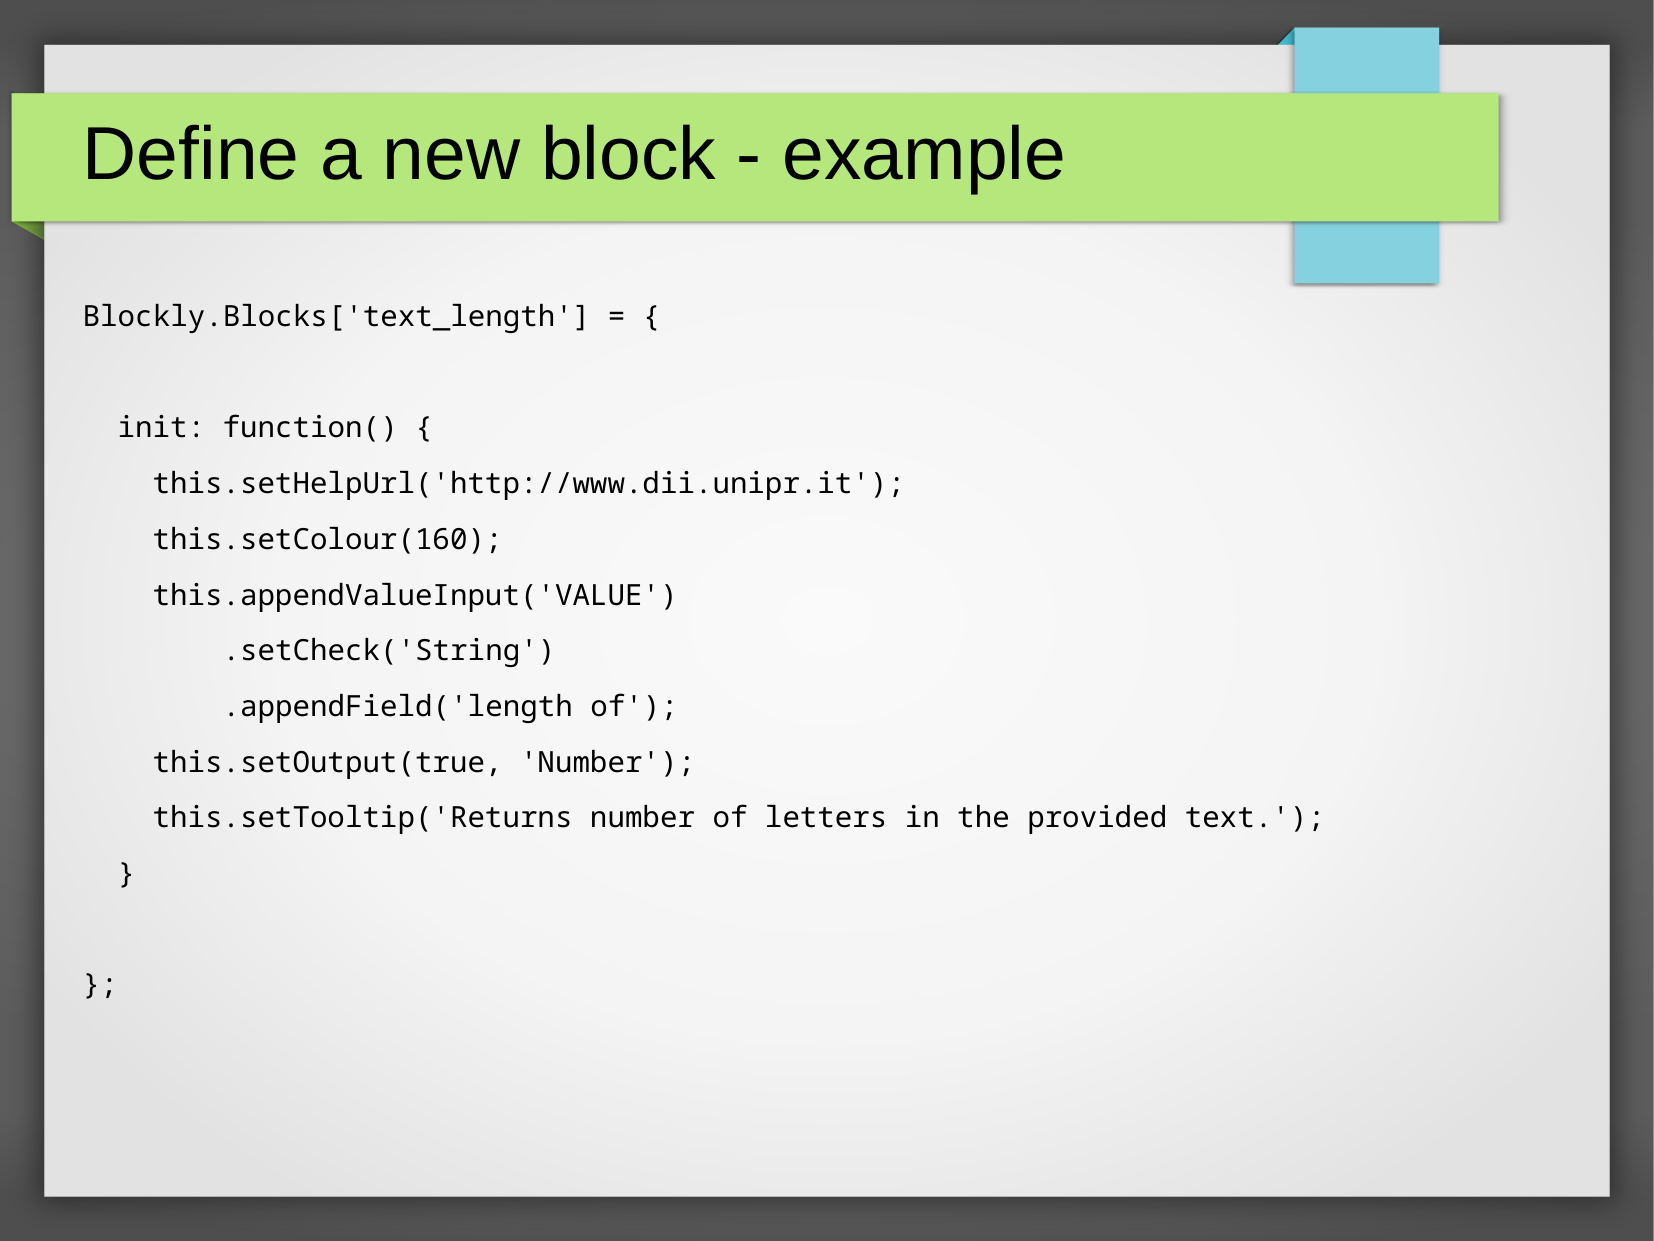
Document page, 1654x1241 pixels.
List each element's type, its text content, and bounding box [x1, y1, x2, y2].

picture [0, 0, 1654, 1241]
list Blockly.Blocks['text_length'] = { init: function() { this.setHelpUrl('http://www.dii.unipr.it'); this.setColour(160); this.appendValueInput('VALUE') .setCheck('String') .appendField('length of'); this.setOutput(true, 'Number'); this.setTooltip('Returns number of letters in the provided text.'); } }; [82, 295, 1571, 1015]
title Define a new block - example [82, 94, 1264, 213]
